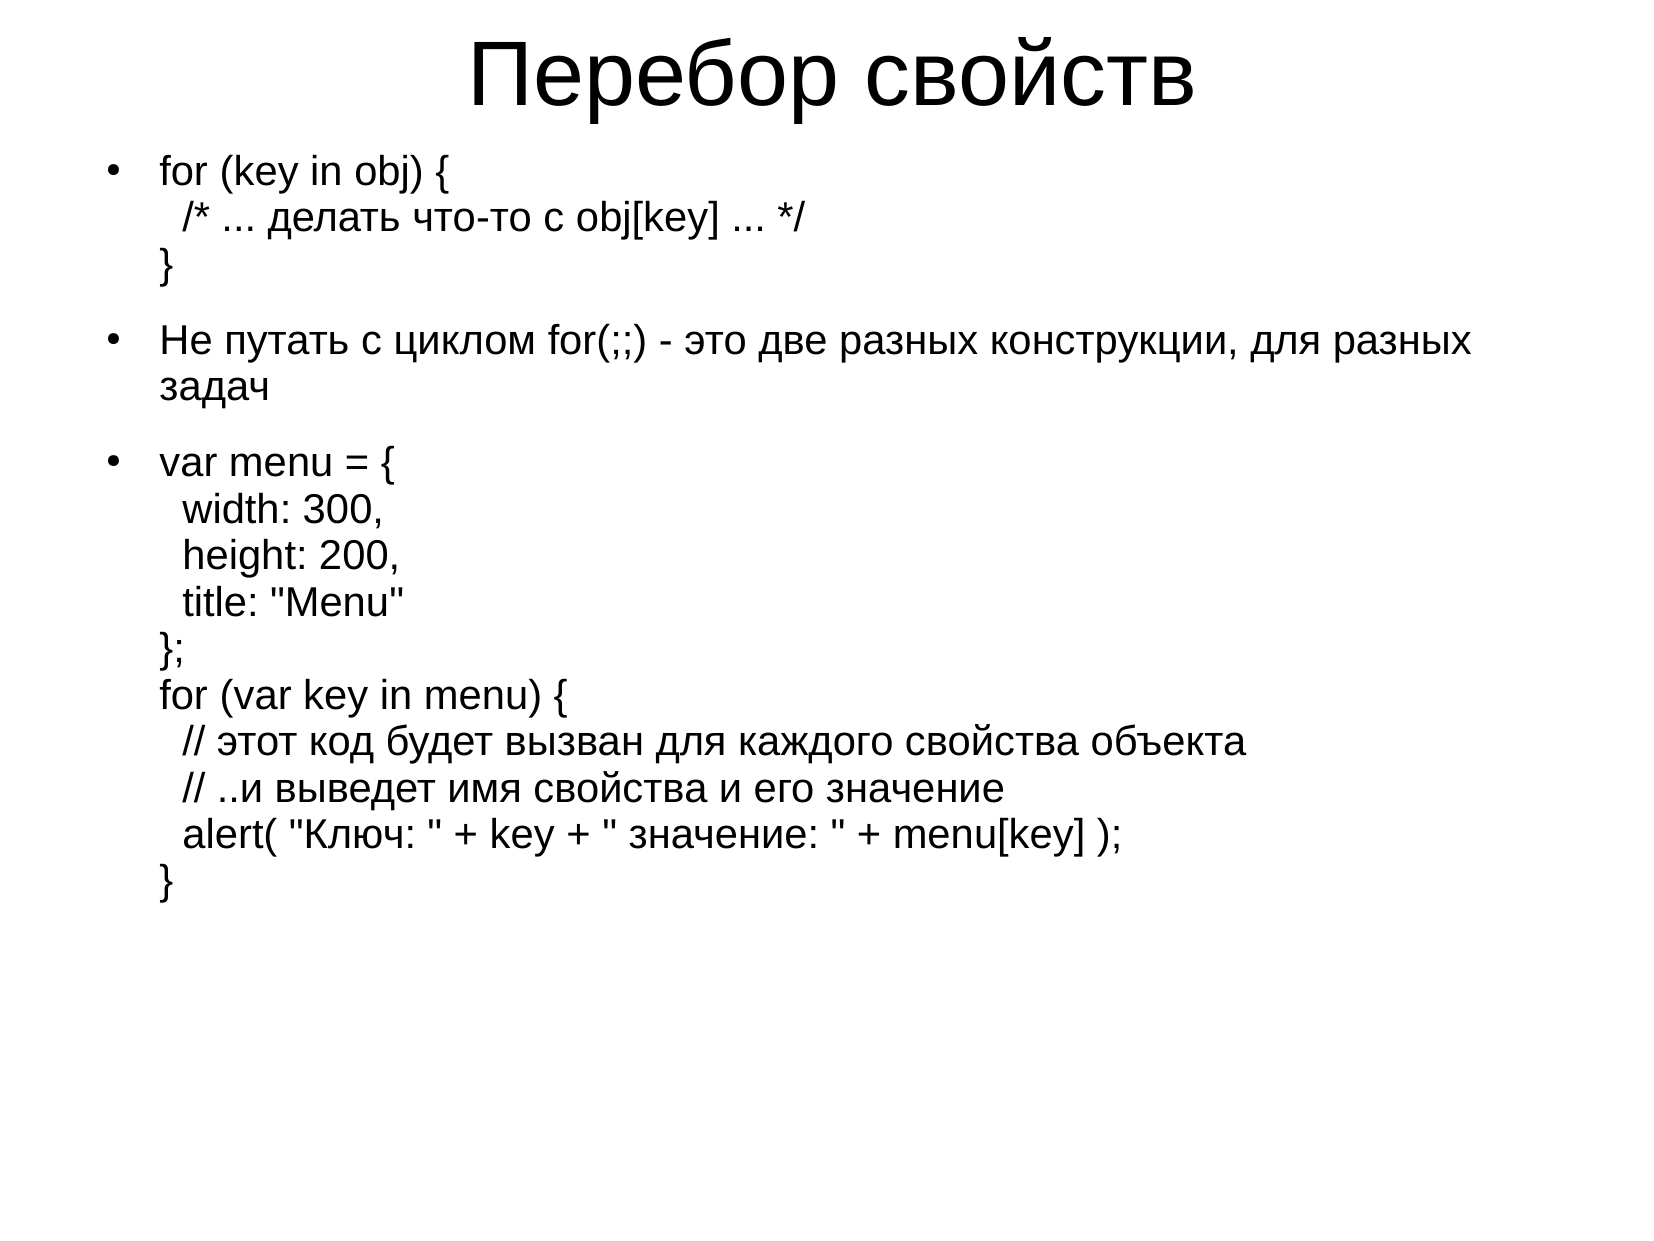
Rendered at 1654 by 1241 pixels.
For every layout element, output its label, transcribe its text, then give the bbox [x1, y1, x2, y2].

title Перебор свойств [88, 0, 1577, 147]
list for (key in obj) { /* ... делать что-то с obj[key] ... */ } Не путать с циклом for(;;) - это две разных конструкции, для разных задач var menu = { width: 300, height: 200, title: "Menu" }; for (var key in menu) { // этот код будет вызван для каждого свойства объекта // ..и выведет имя свойства и его значение alert( "Ключ: " + key + " значение: " + menu[key] ); } [88, 147, 1577, 967]
